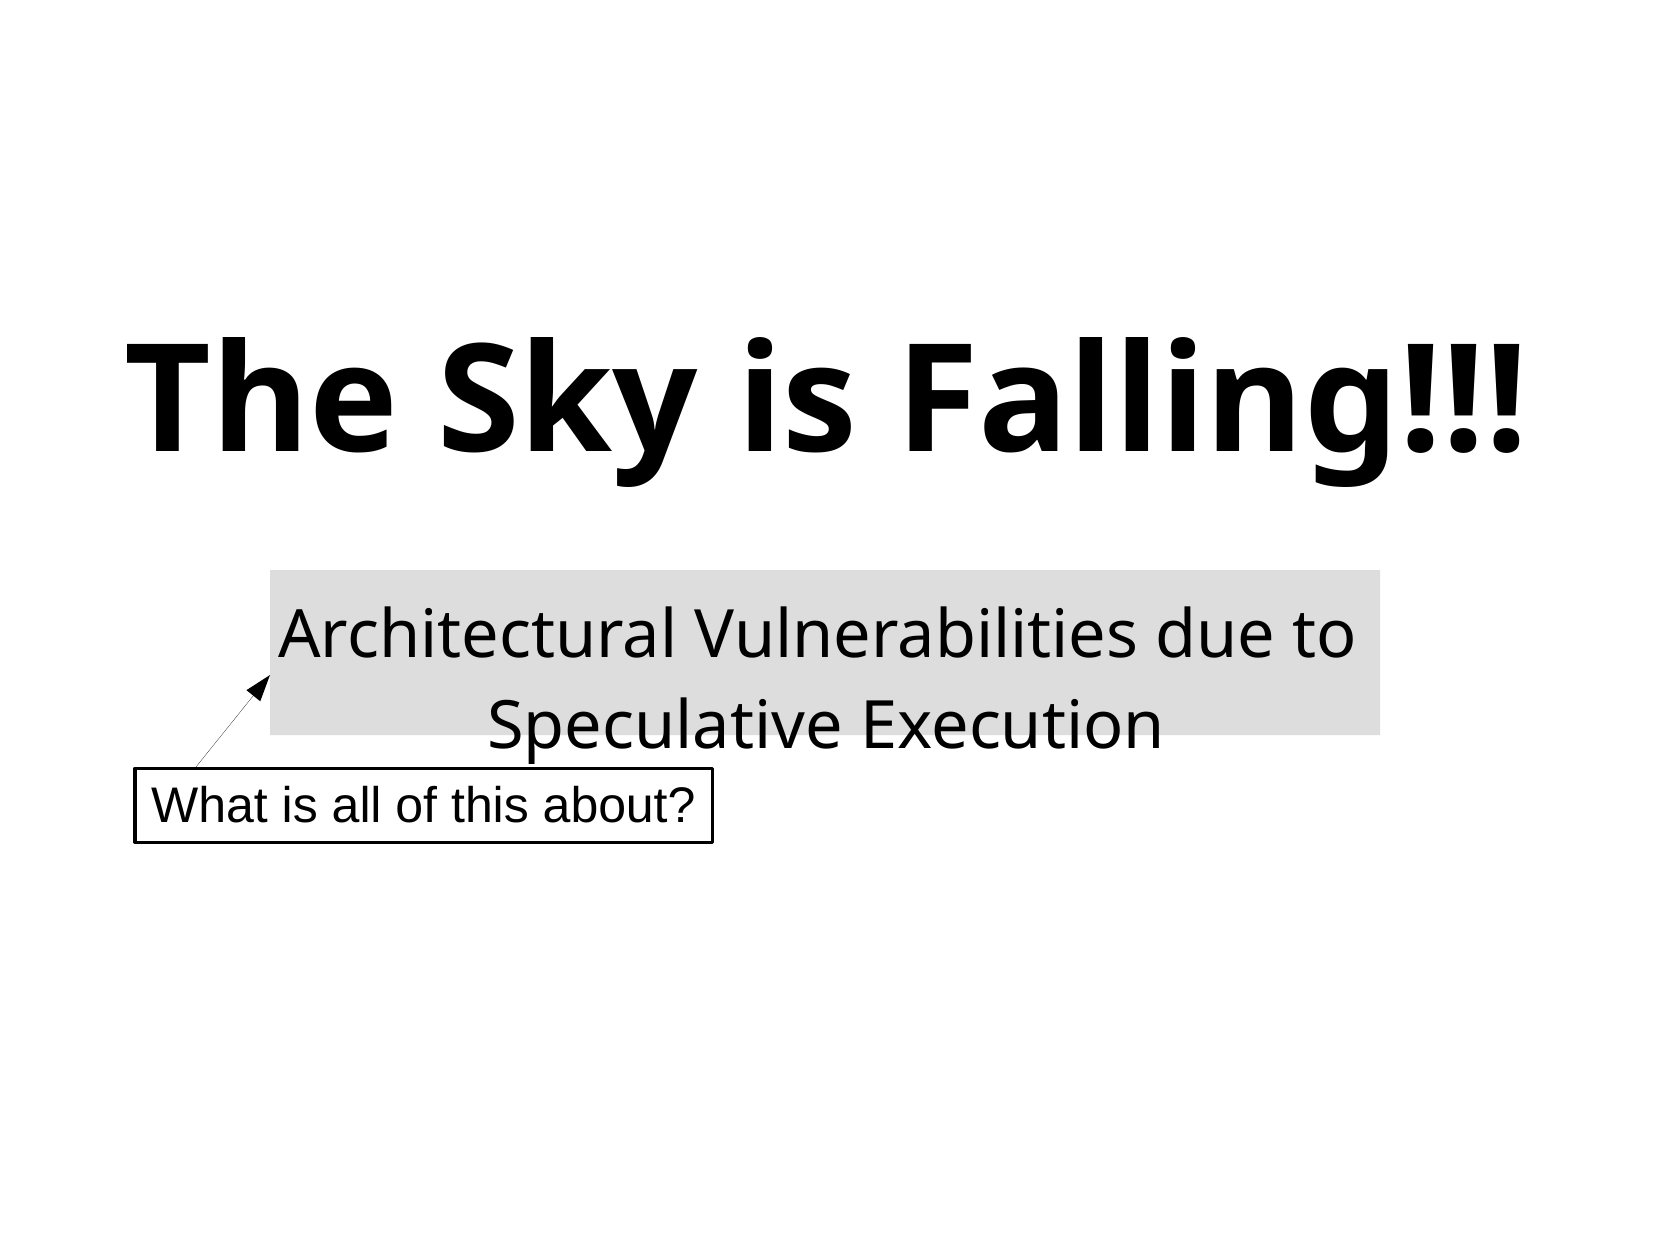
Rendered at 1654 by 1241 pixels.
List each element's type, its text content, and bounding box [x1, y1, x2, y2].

subtitle The Sky is Falling!!! Architectural Vulnerabilities due to Speculative Execution [82, 49, 1571, 1010]
text_box What is all of this about? [135, 768, 713, 843]
